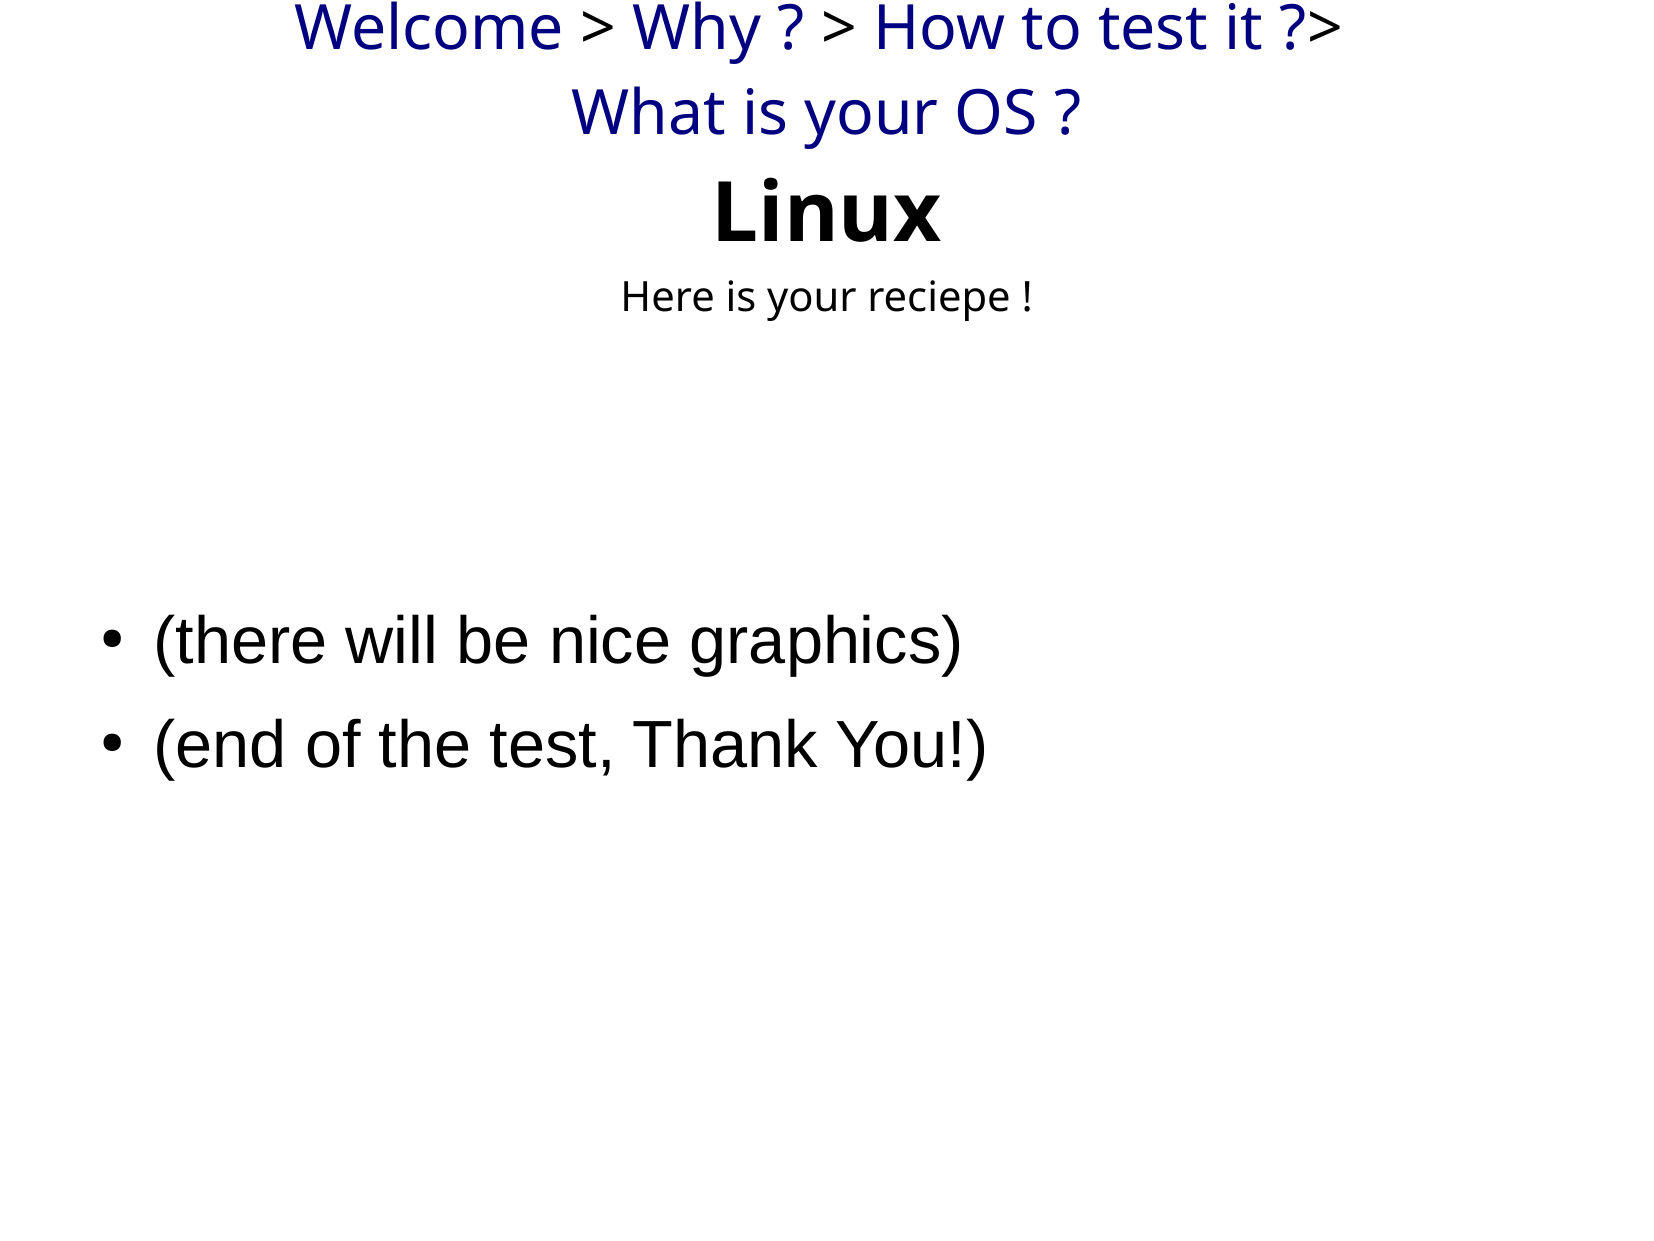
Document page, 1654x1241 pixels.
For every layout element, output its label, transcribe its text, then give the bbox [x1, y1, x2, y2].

list (there will be nice graphics) (end of the test, Thank You!) [82, 290, 1538, 1010]
title Welcome > Why ? > How to test it ?> What is your OS ? Linux Here is your reciepe ! [82, 35, 1571, 271]
